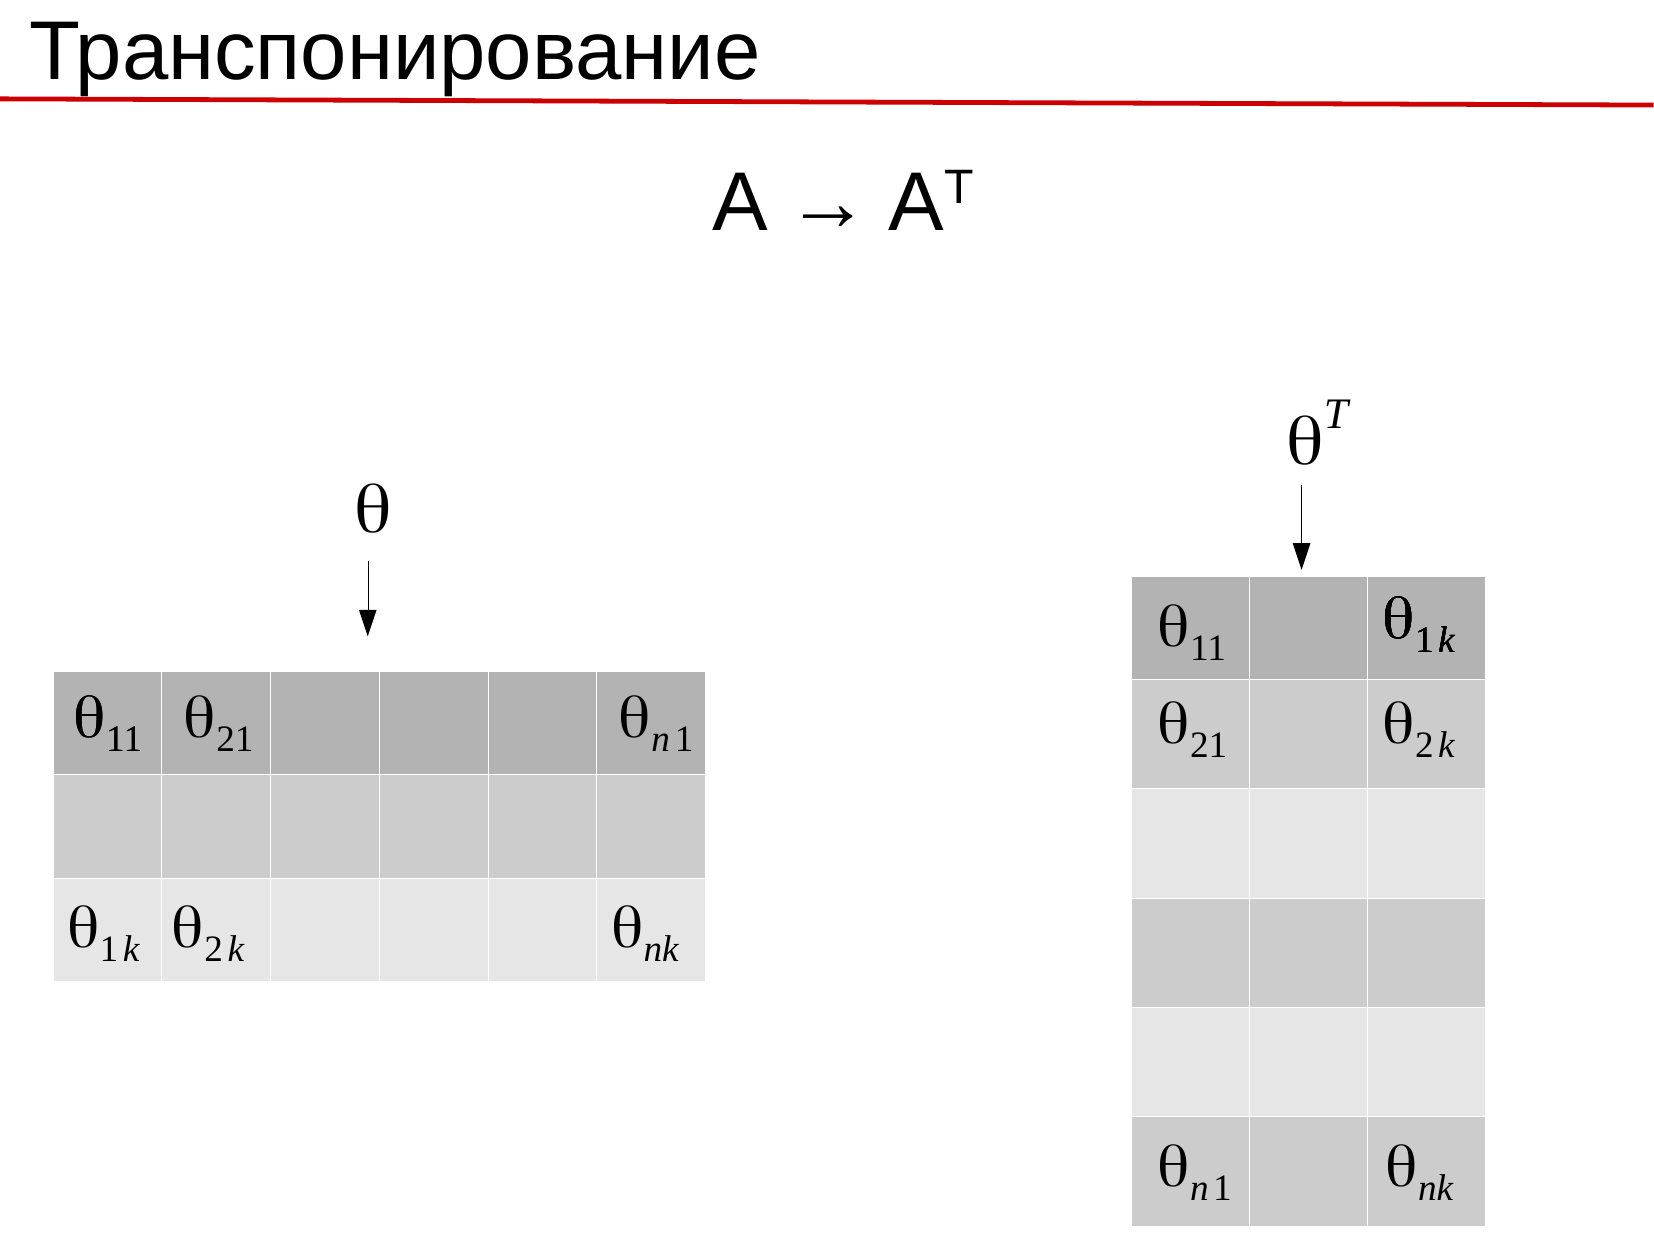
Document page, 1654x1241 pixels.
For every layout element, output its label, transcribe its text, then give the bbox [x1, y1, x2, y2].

table_cell [162, 879, 270, 981]
chart [1280, 390, 1360, 470]
table_header [271, 672, 379, 774]
table_cell [1368, 789, 1485, 898]
table_cell [271, 775, 379, 878]
table_cell [1368, 680, 1485, 788]
chart [1376, 593, 1463, 662]
table_header [1368, 577, 1485, 679]
chart [1379, 1140, 1463, 1209]
chart [347, 480, 398, 537]
table_cell [1368, 1117, 1485, 1226]
table_header [489, 672, 596, 774]
table_cell [597, 879, 705, 981]
table_cell [489, 775, 596, 878]
table_cell [1250, 789, 1367, 898]
table_cell [1250, 899, 1367, 1007]
table_cell [1368, 899, 1485, 1007]
chart [1151, 600, 1232, 669]
title Транспонирование [29, 2, 1335, 99]
table_header [1132, 577, 1249, 679]
chart [604, 902, 688, 971]
chart [60, 902, 148, 971]
table_cell [271, 879, 379, 981]
table_cell [1132, 899, 1249, 1007]
table_cell [1250, 680, 1367, 788]
table_cell [380, 775, 488, 878]
chart [67, 692, 148, 761]
chart [612, 692, 699, 761]
table_cell [1132, 789, 1249, 898]
table_header [380, 672, 488, 774]
chart [1376, 698, 1464, 767]
chart [165, 902, 253, 971]
table_header [597, 672, 705, 774]
table_cell [597, 775, 705, 878]
table_cell [489, 879, 596, 981]
table_cell [1368, 1008, 1485, 1116]
table_header [162, 672, 270, 774]
table_header [1250, 577, 1367, 679]
table_cell [1250, 1008, 1367, 1116]
table_cell [1132, 1117, 1249, 1226]
chart [1151, 1140, 1238, 1209]
table_cell [1132, 1008, 1249, 1116]
table_cell [1132, 680, 1249, 788]
chart [1151, 698, 1234, 767]
table_cell [380, 879, 488, 981]
list A → AT [712, 155, 1021, 286]
table_cell [1250, 1117, 1367, 1226]
chart [177, 692, 260, 761]
table_cell [162, 775, 270, 878]
table_cell [54, 775, 161, 878]
table_cell [54, 879, 161, 981]
table_header [54, 672, 161, 774]
